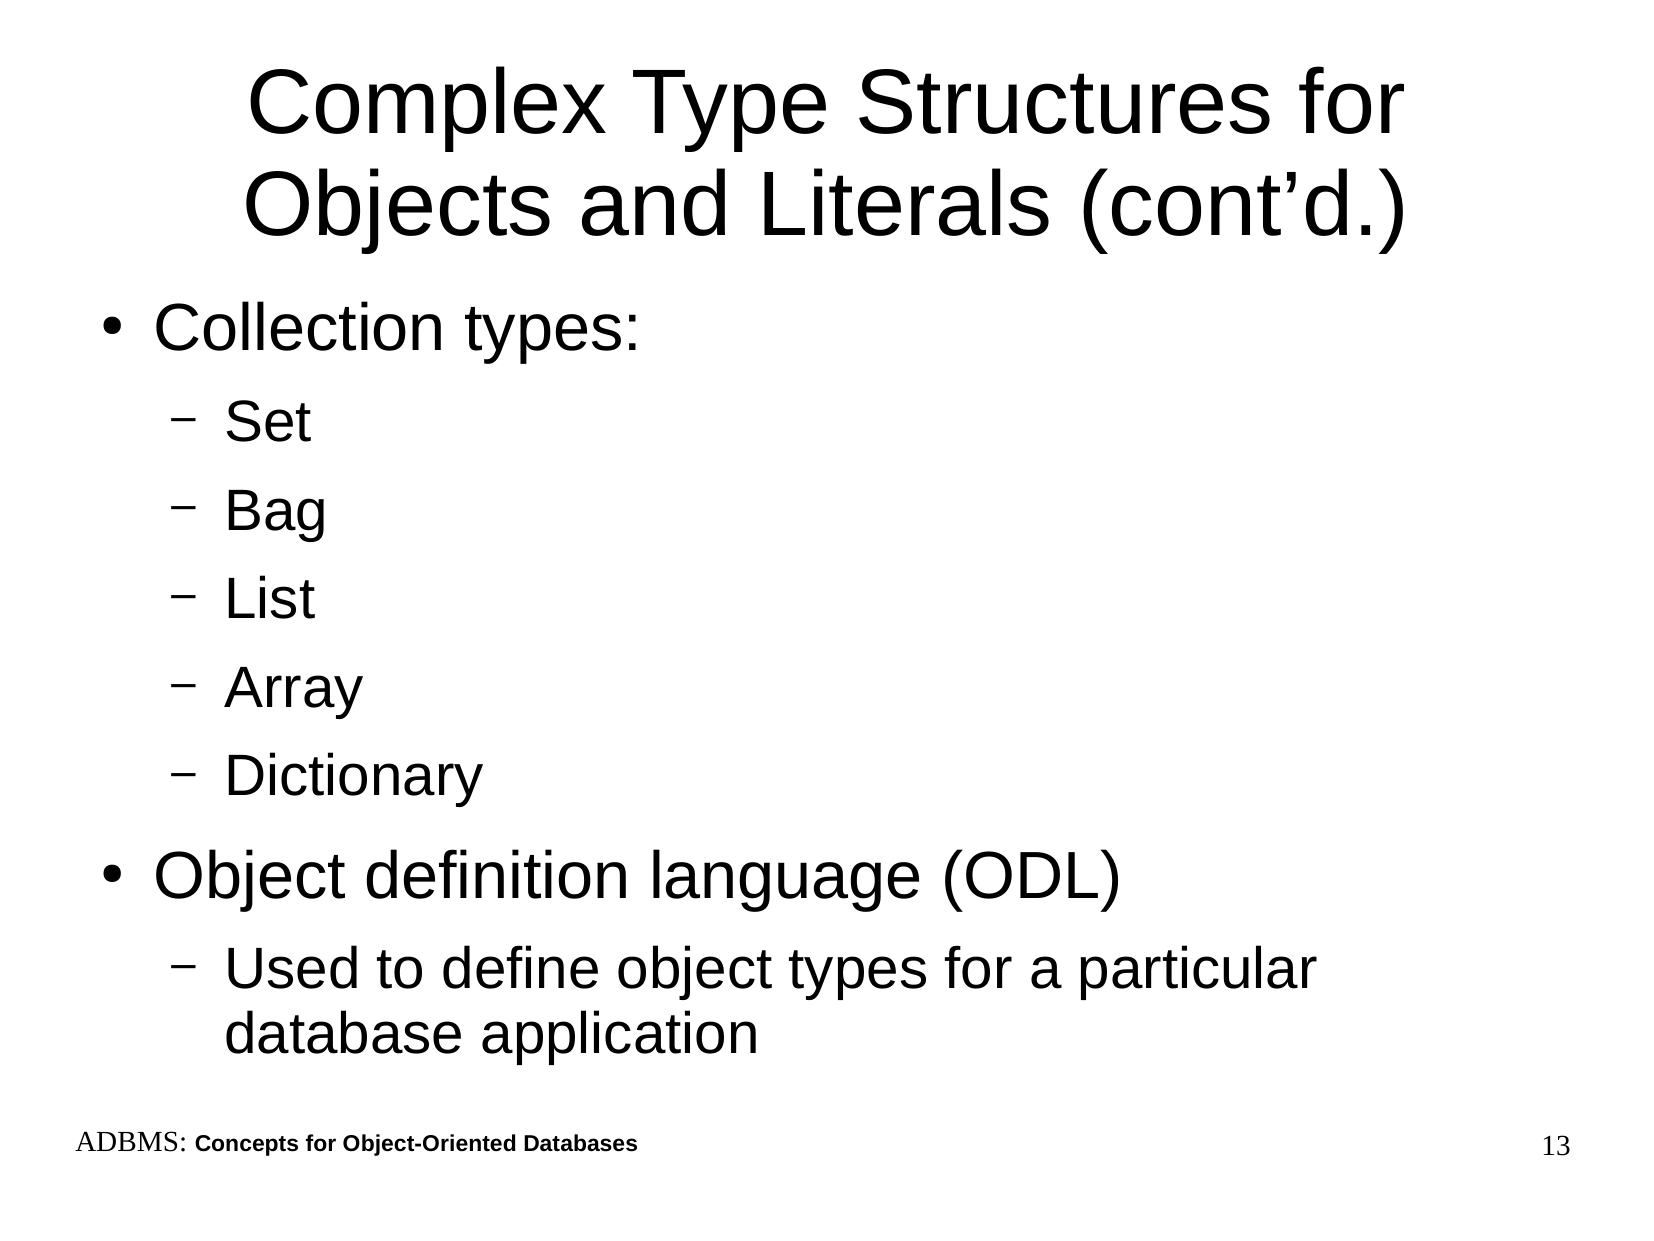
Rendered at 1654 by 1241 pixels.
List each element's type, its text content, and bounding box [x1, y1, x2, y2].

list Collection types: Set Bag List Array Dictionary Object definition language (ODL) Used to define object types for a particular database application [82, 290, 1571, 1096]
title Complex Type Structures for Objects and Literals (cont’d.) [82, 49, 1571, 257]
